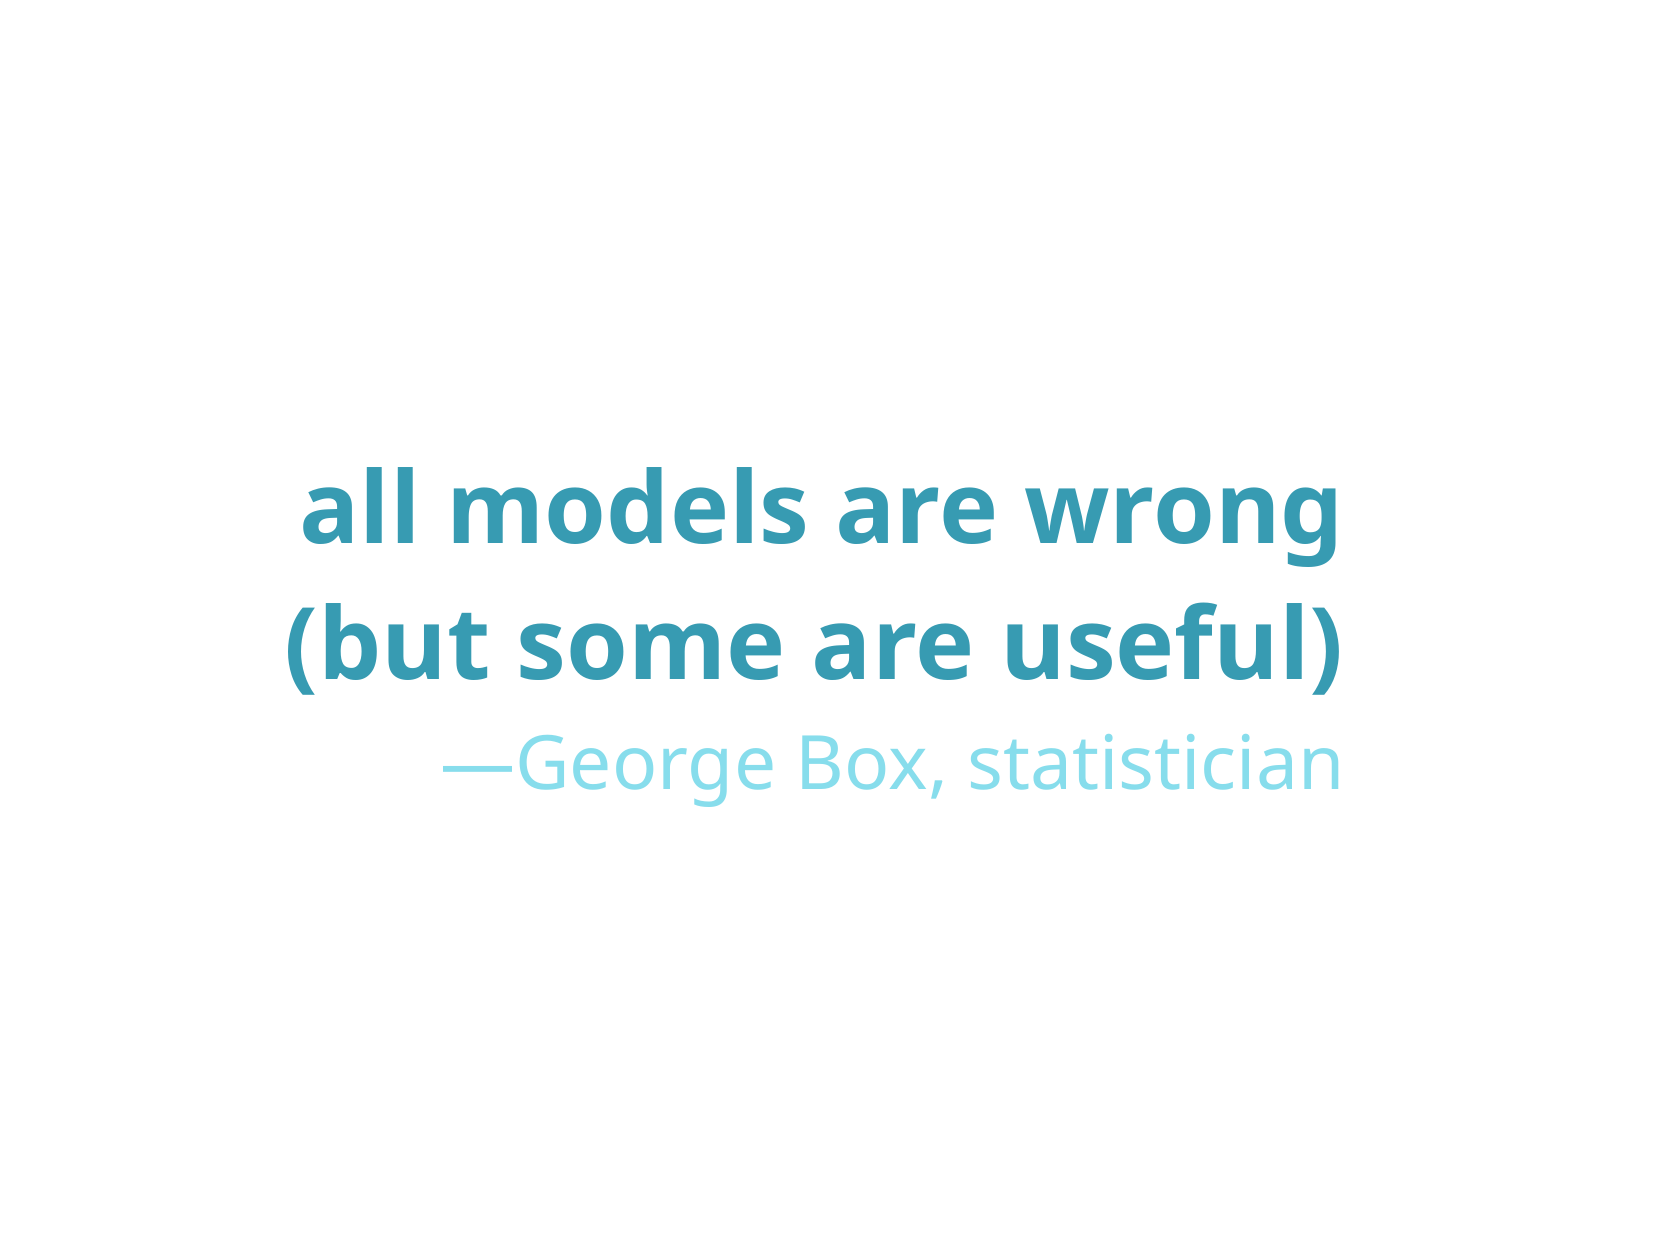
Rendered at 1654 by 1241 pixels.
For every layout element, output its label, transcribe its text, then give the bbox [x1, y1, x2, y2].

text_box all models are wrong (but some are useful) —George Box, statistician [195, 429, 1519, 841]
